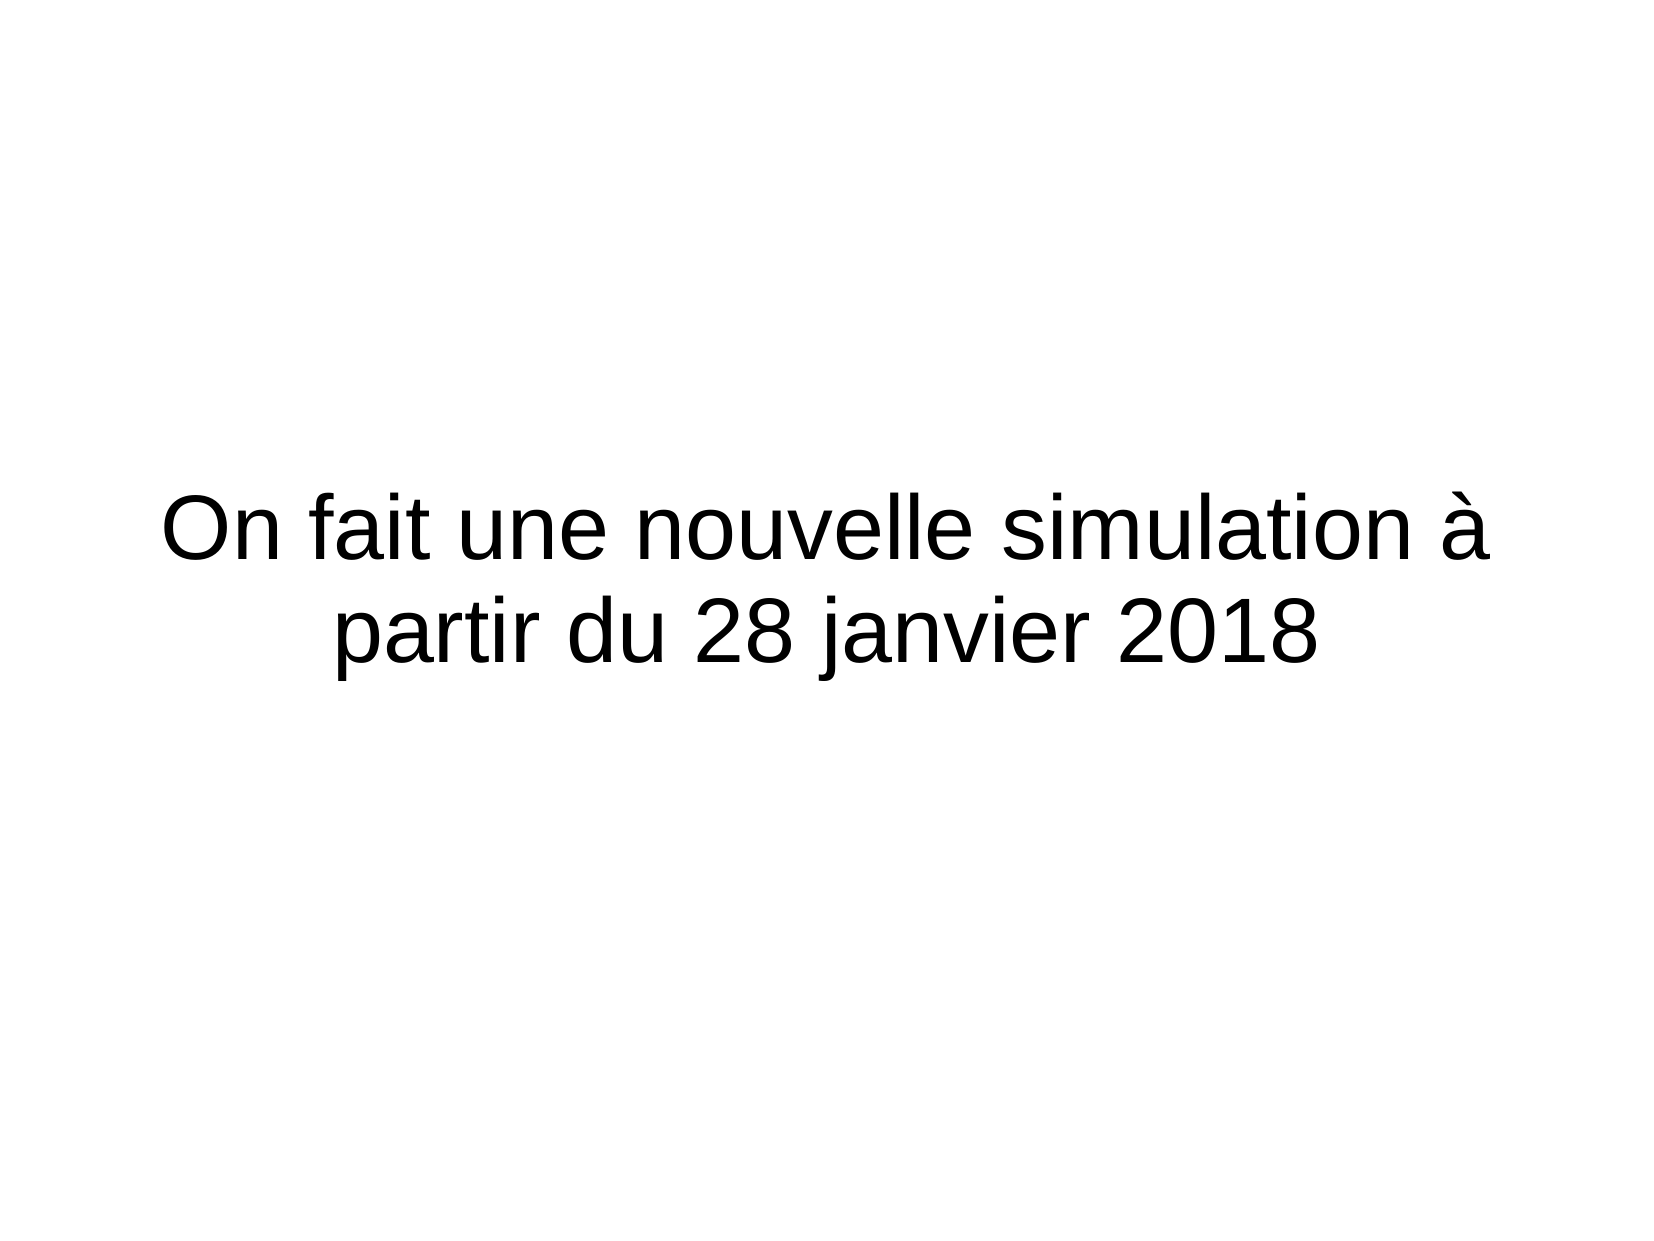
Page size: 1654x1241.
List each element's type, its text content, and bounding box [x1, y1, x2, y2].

subtitle On fait une nouvelle simulation à partir du 28 janvier 2018 [82, 49, 1571, 1109]
